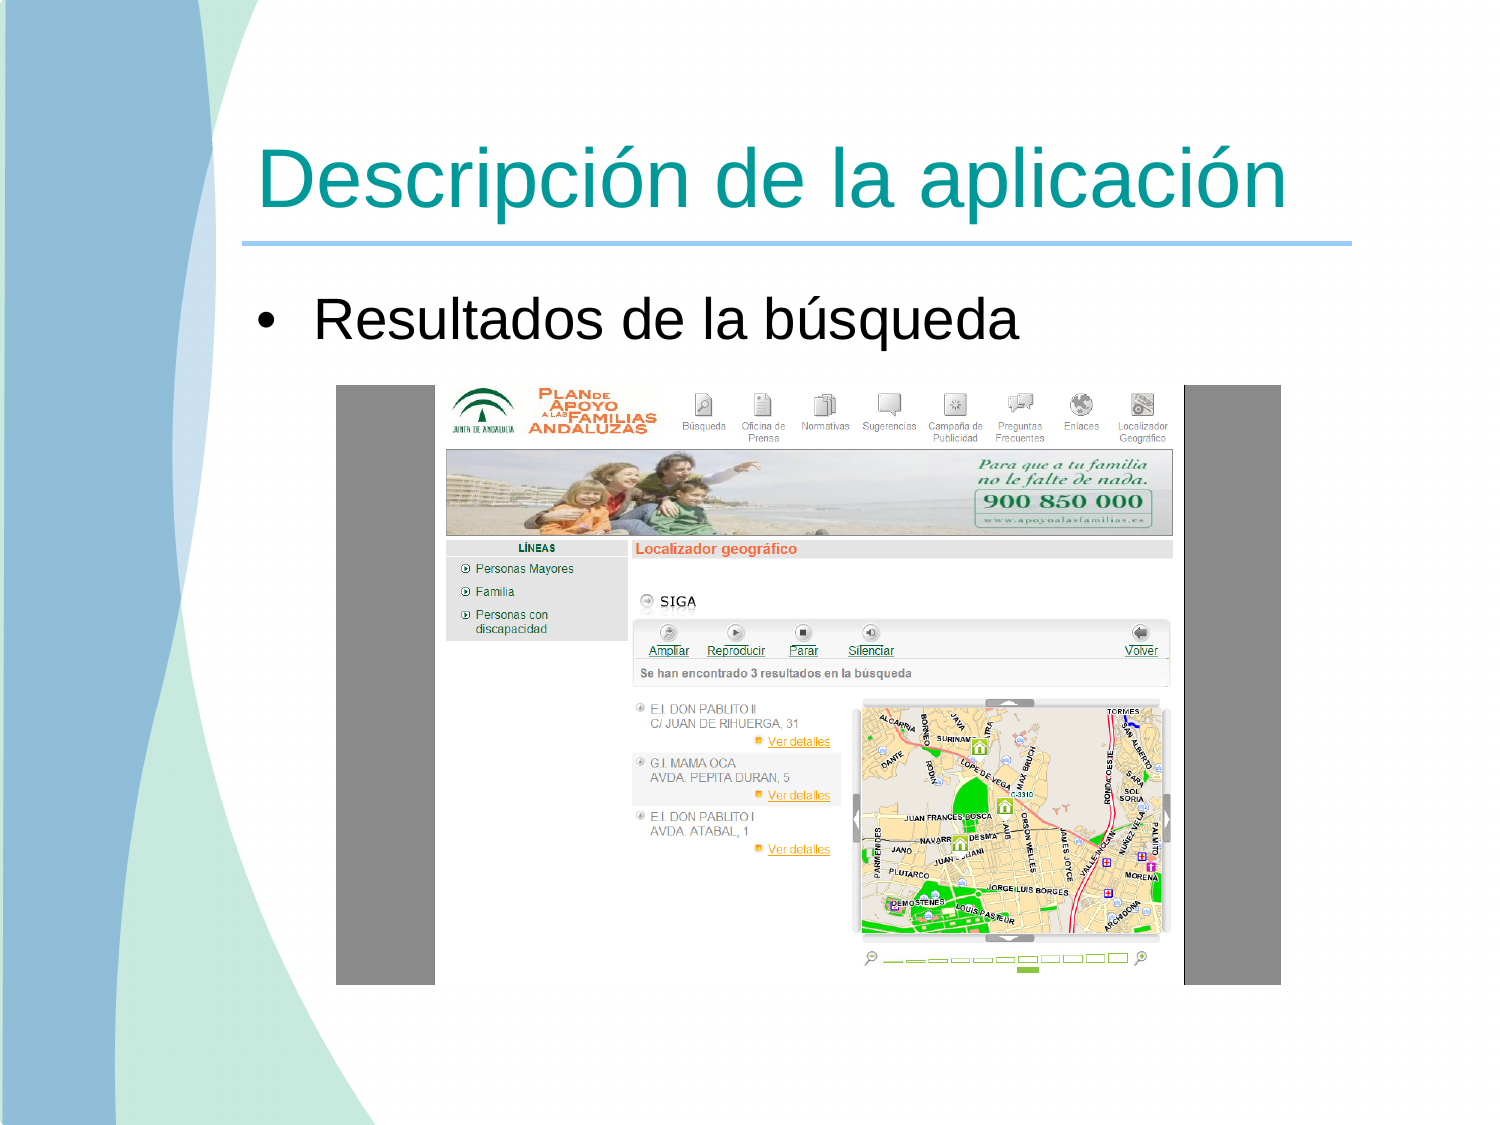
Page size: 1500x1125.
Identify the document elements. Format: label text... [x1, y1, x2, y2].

picture [0, 0, 1500, 1125]
list Resultados de la búsqueda [242, 278, 1425, 622]
title Descripción de la aplicación [242, 124, 1317, 234]
